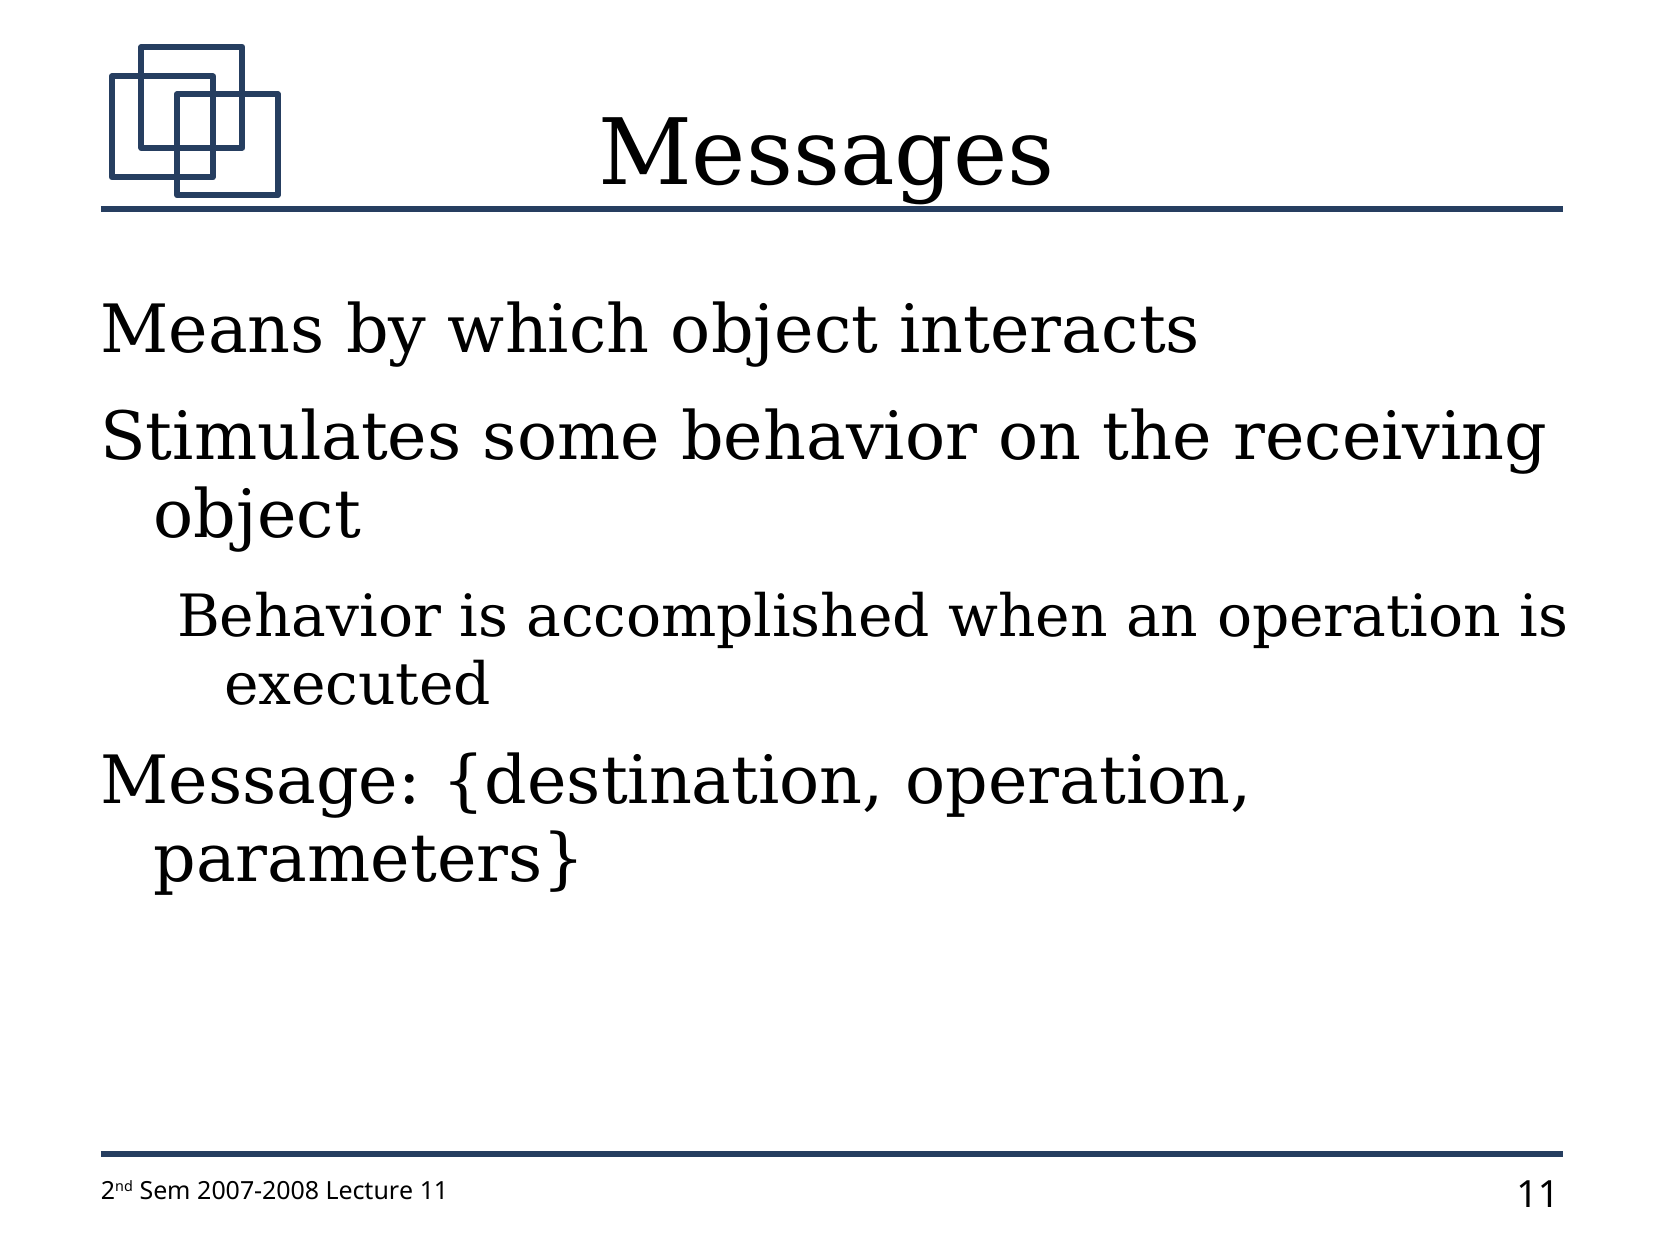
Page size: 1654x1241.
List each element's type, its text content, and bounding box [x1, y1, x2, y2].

title Messages [82, 49, 1571, 257]
list Means by which object interacts Stimulates some behavior on the receiving object Behavior is accomplished when an operation is executed Message: {destination, operation, parameters} [82, 290, 1571, 1109]
